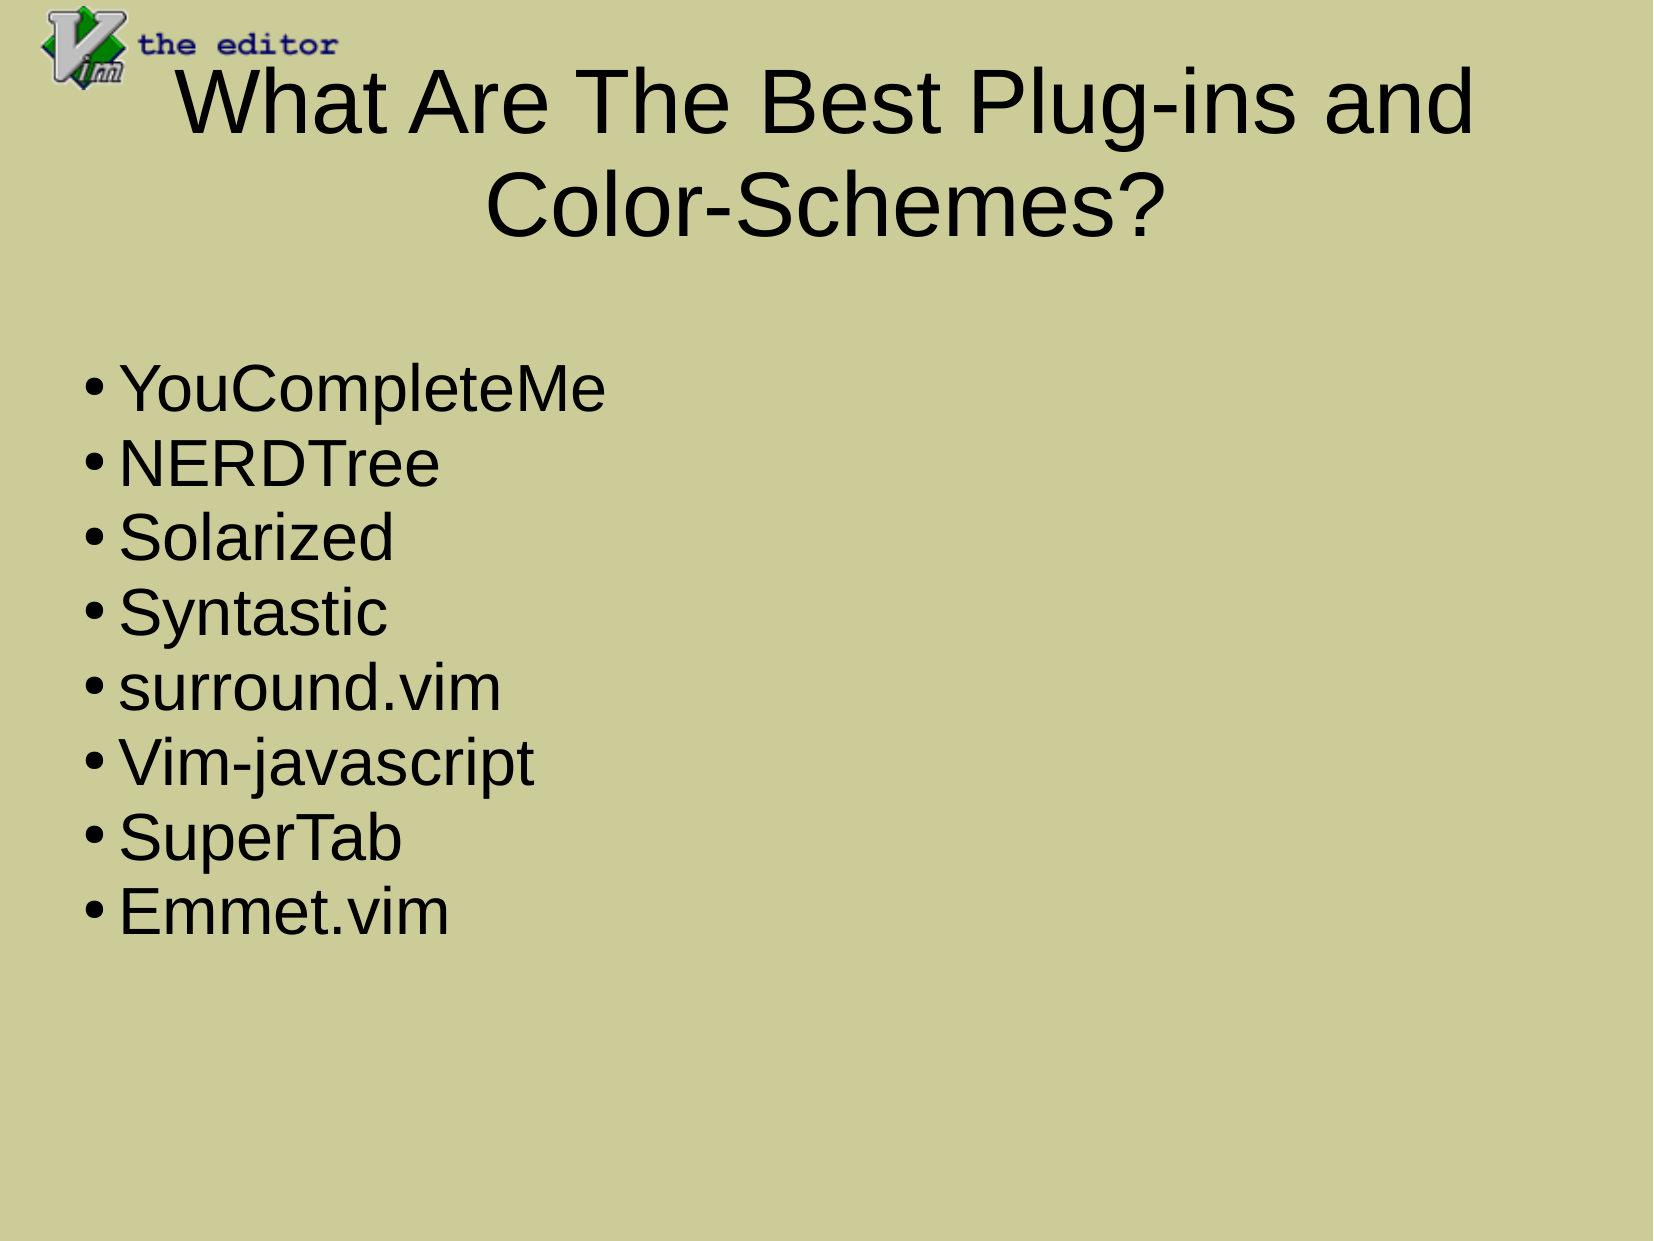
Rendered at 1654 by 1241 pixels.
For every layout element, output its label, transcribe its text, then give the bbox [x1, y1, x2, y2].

subtitle YouCompleteMe NERDTree Solarized Syntastic surround.vim Vim-javascript SuperTab Emmet.vim [82, 290, 1571, 1010]
picture [6, 6, 341, 91]
title What Are The Best Plug-ins and Color-Schemes? [82, 49, 1571, 257]
